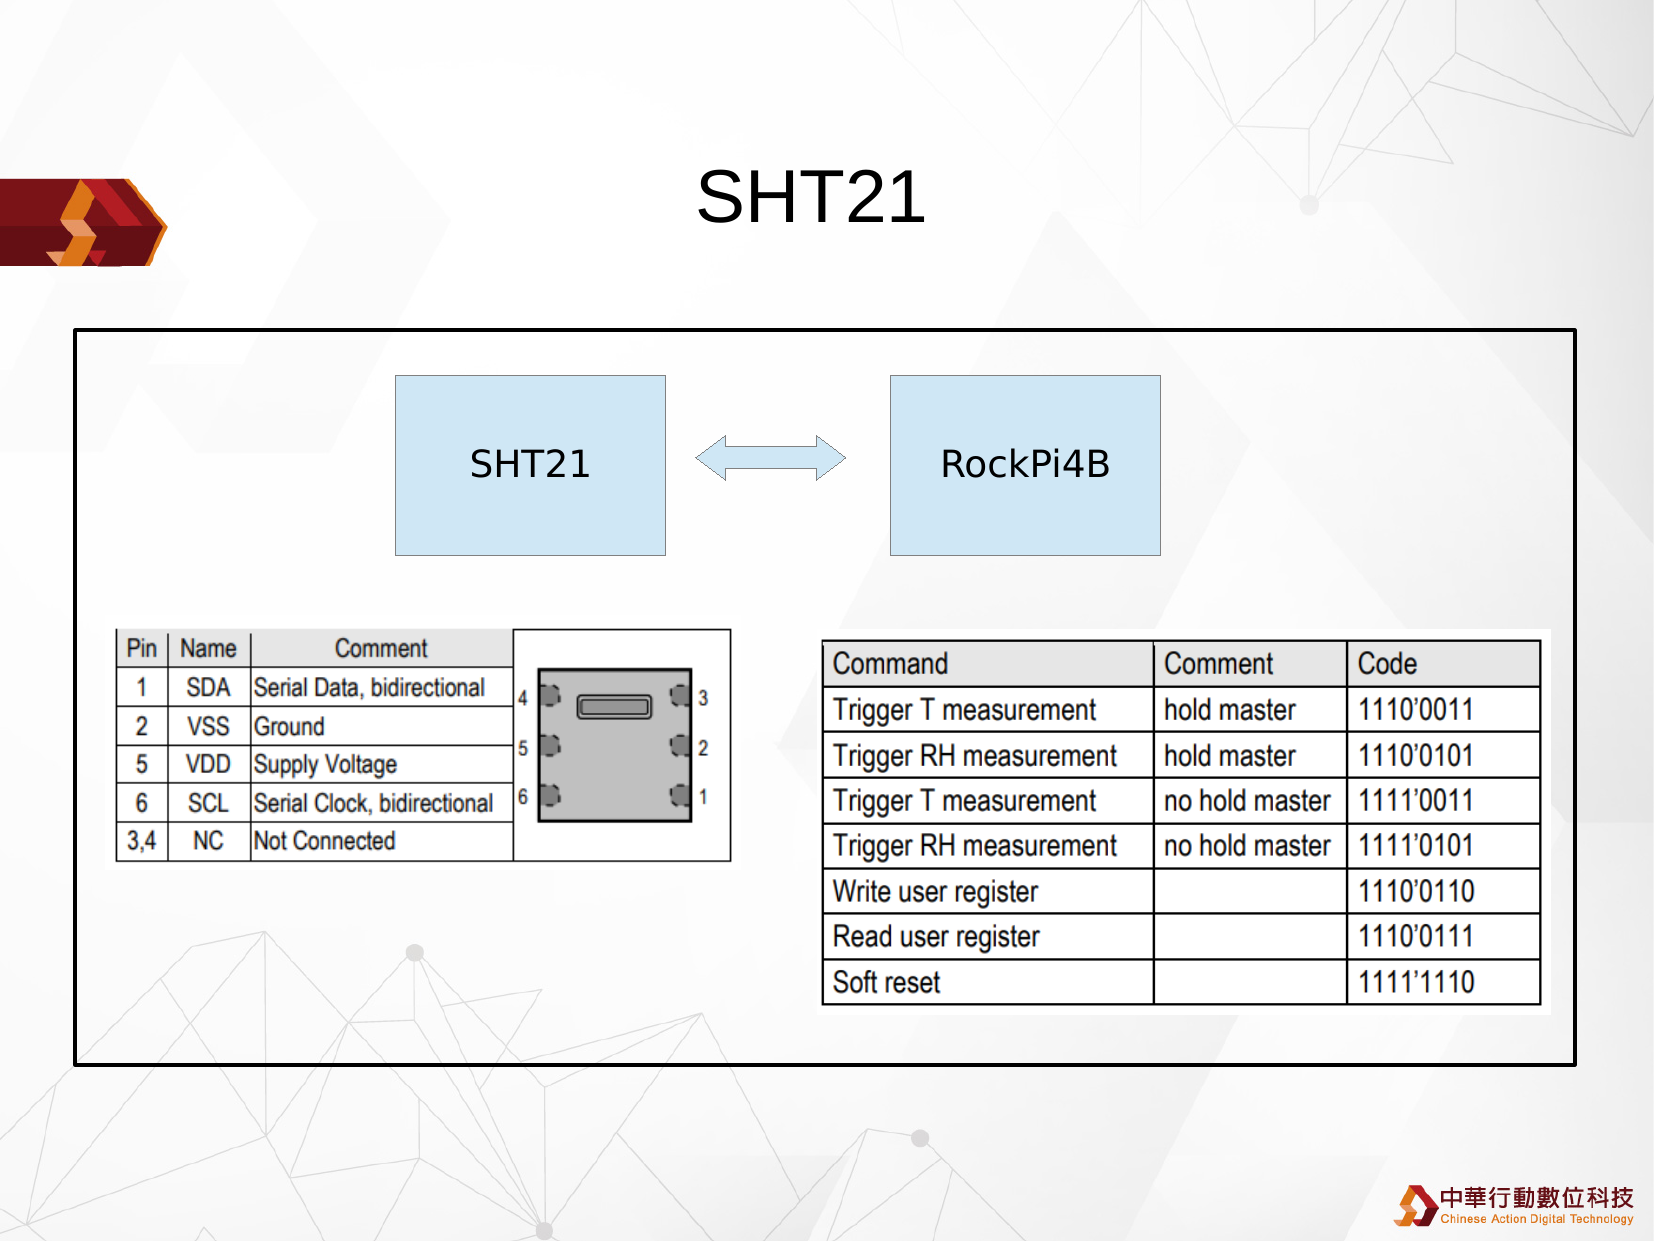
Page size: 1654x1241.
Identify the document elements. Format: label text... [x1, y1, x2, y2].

text_box SHT21 [395, 375, 666, 556]
text_box [695, 435, 846, 481]
picture [0, 0, 1654, 1241]
text_box RockPi4B [890, 375, 1161, 556]
title SHT21 [118, 112, 1506, 281]
